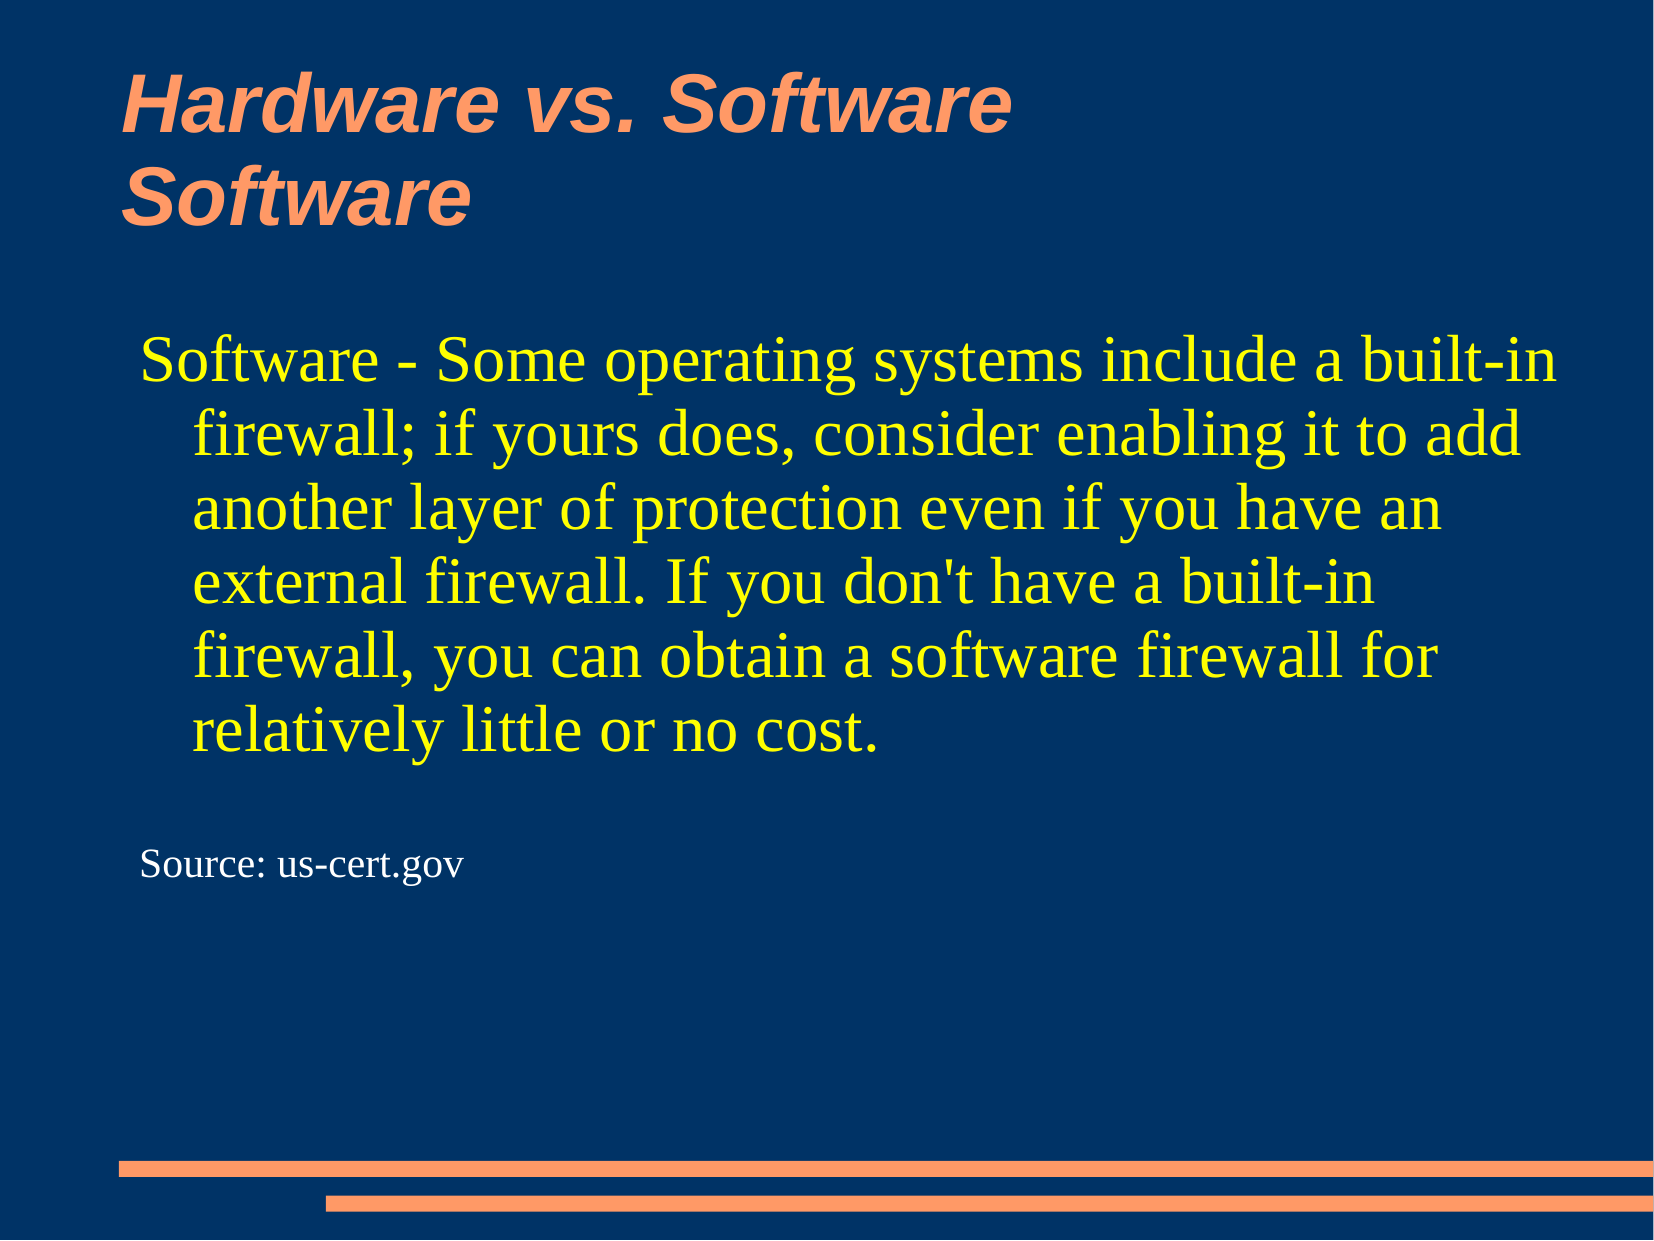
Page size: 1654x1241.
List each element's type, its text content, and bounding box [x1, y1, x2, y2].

list Software - Some operating systems include a built-in firewall; if yours does, consider enabling it to add another layer of protection even if you have an external firewall. If you don't have a built-in firewall, you can obtain a software firewall for relatively little or no cost. Source: us-cert.gov [121, 322, 1561, 1133]
title Hardware vs. Software Software [121, 46, 1534, 254]
